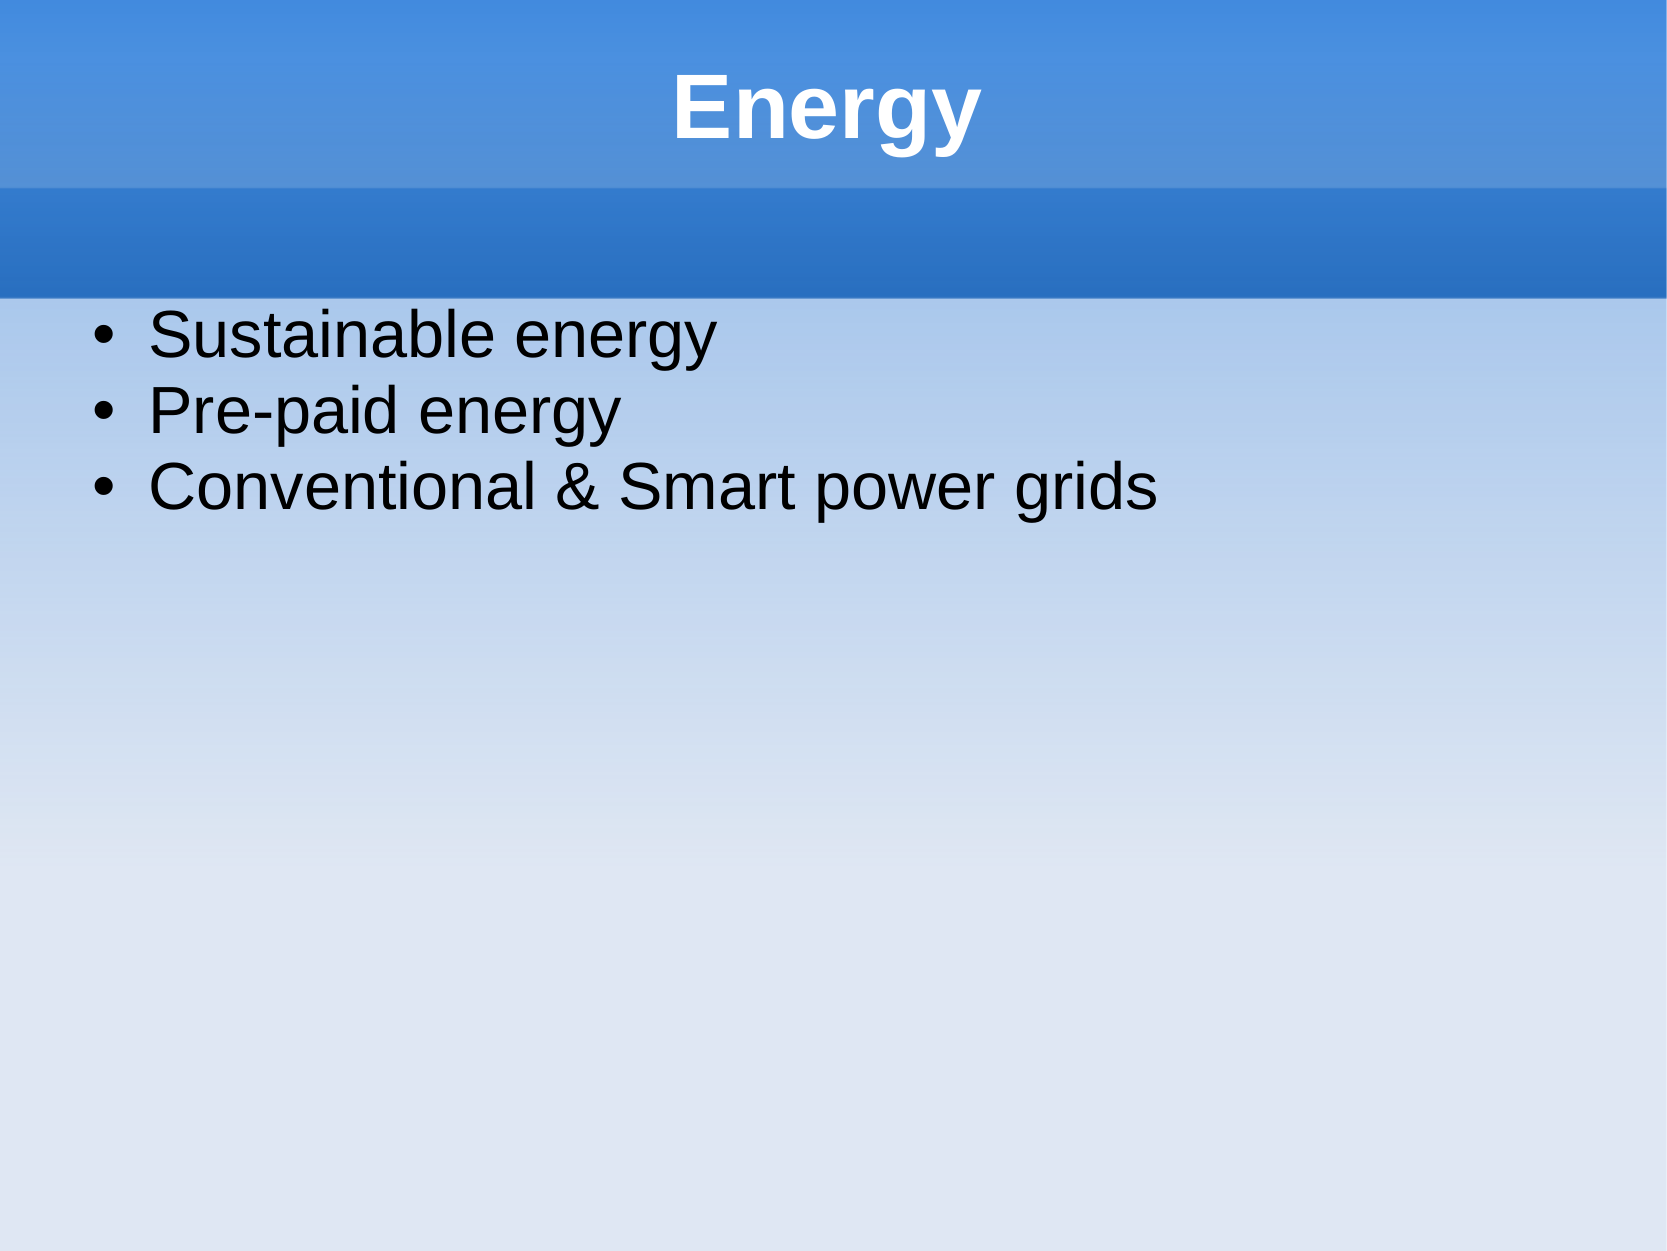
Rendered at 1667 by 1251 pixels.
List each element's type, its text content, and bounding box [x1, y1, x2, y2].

title Energy [67, 6, 1587, 209]
subtitle Sustainable energy Pre-paid energy Conventional & Smart power grids [73, 297, 1593, 1118]
picture [0, 0, 1667, 1251]
